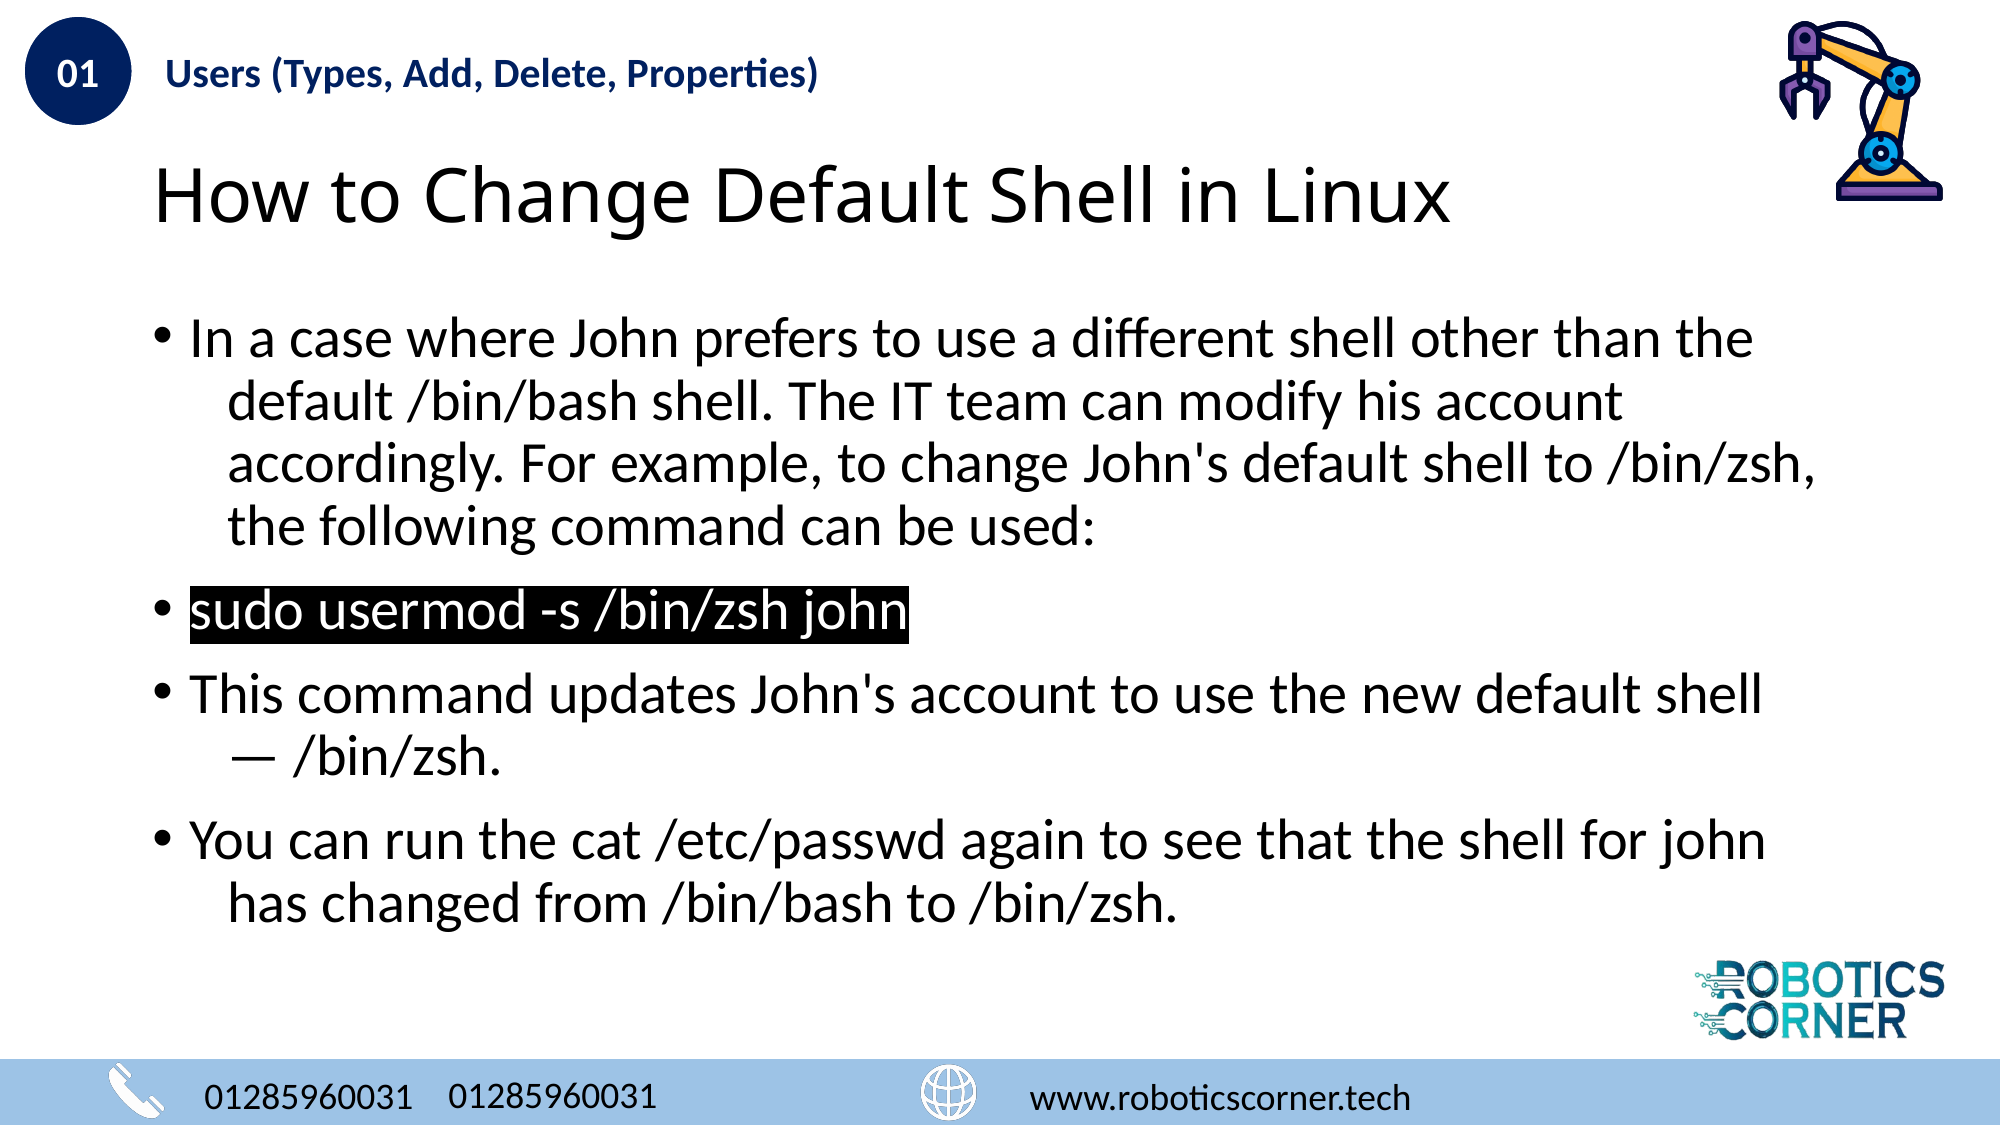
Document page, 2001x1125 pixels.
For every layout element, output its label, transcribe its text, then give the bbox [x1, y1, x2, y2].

picture [915, 1059, 981, 1125]
title How to Change Default Shell in Linux [137, 90, 1966, 308]
picture [1771, 21, 1951, 201]
picture [1680, 859, 1953, 1125]
list In a case where John prefers to use a different shell other than the default /bin/bash shell. The IT team can modify his account accordingly. For example, to change John's default shell to /bin/zsh, the following command can be used: sudo usermod -s /bin/zsh john This command updates John's account to use the new default shell — /bin/zsh. You can run the cat /etc/passwd again to see that the shell for john has changed from /bin/bash to /bin/zsh. [137, 299, 1863, 1014]
text_box 01 [22, 14, 134, 128]
text_box Users (Types, Add, Delete, Properties) [150, 38, 846, 154]
picture [103, 1057, 170, 1124]
